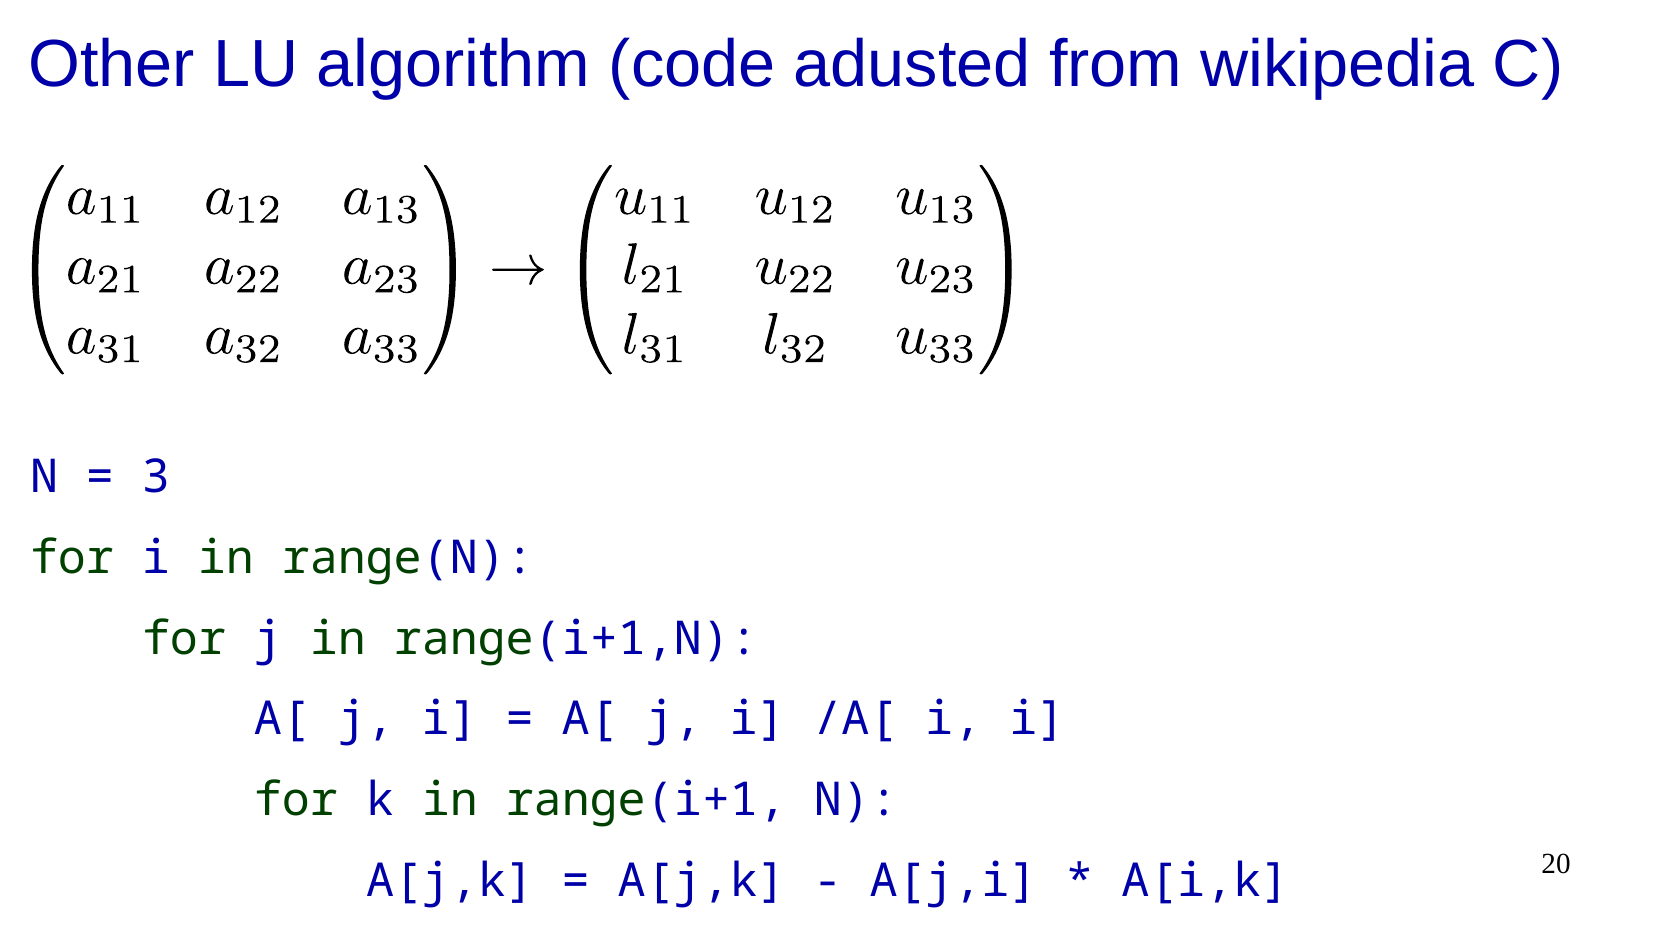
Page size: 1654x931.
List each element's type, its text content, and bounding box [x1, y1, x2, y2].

title Other LU algorithm (code adusted from wikipedia C) [28, 21, 1626, 106]
text_box [15, 165, 1029, 375]
list N = 3 for i in range(N): for j in range(i+1,N): A[ j, i] = A[ j, i] /A[ i, i] for k in range(i+1, N): A[j,k] = A[j,k] - A[j,i] * A[i,k] [30, 120, 1645, 916]
